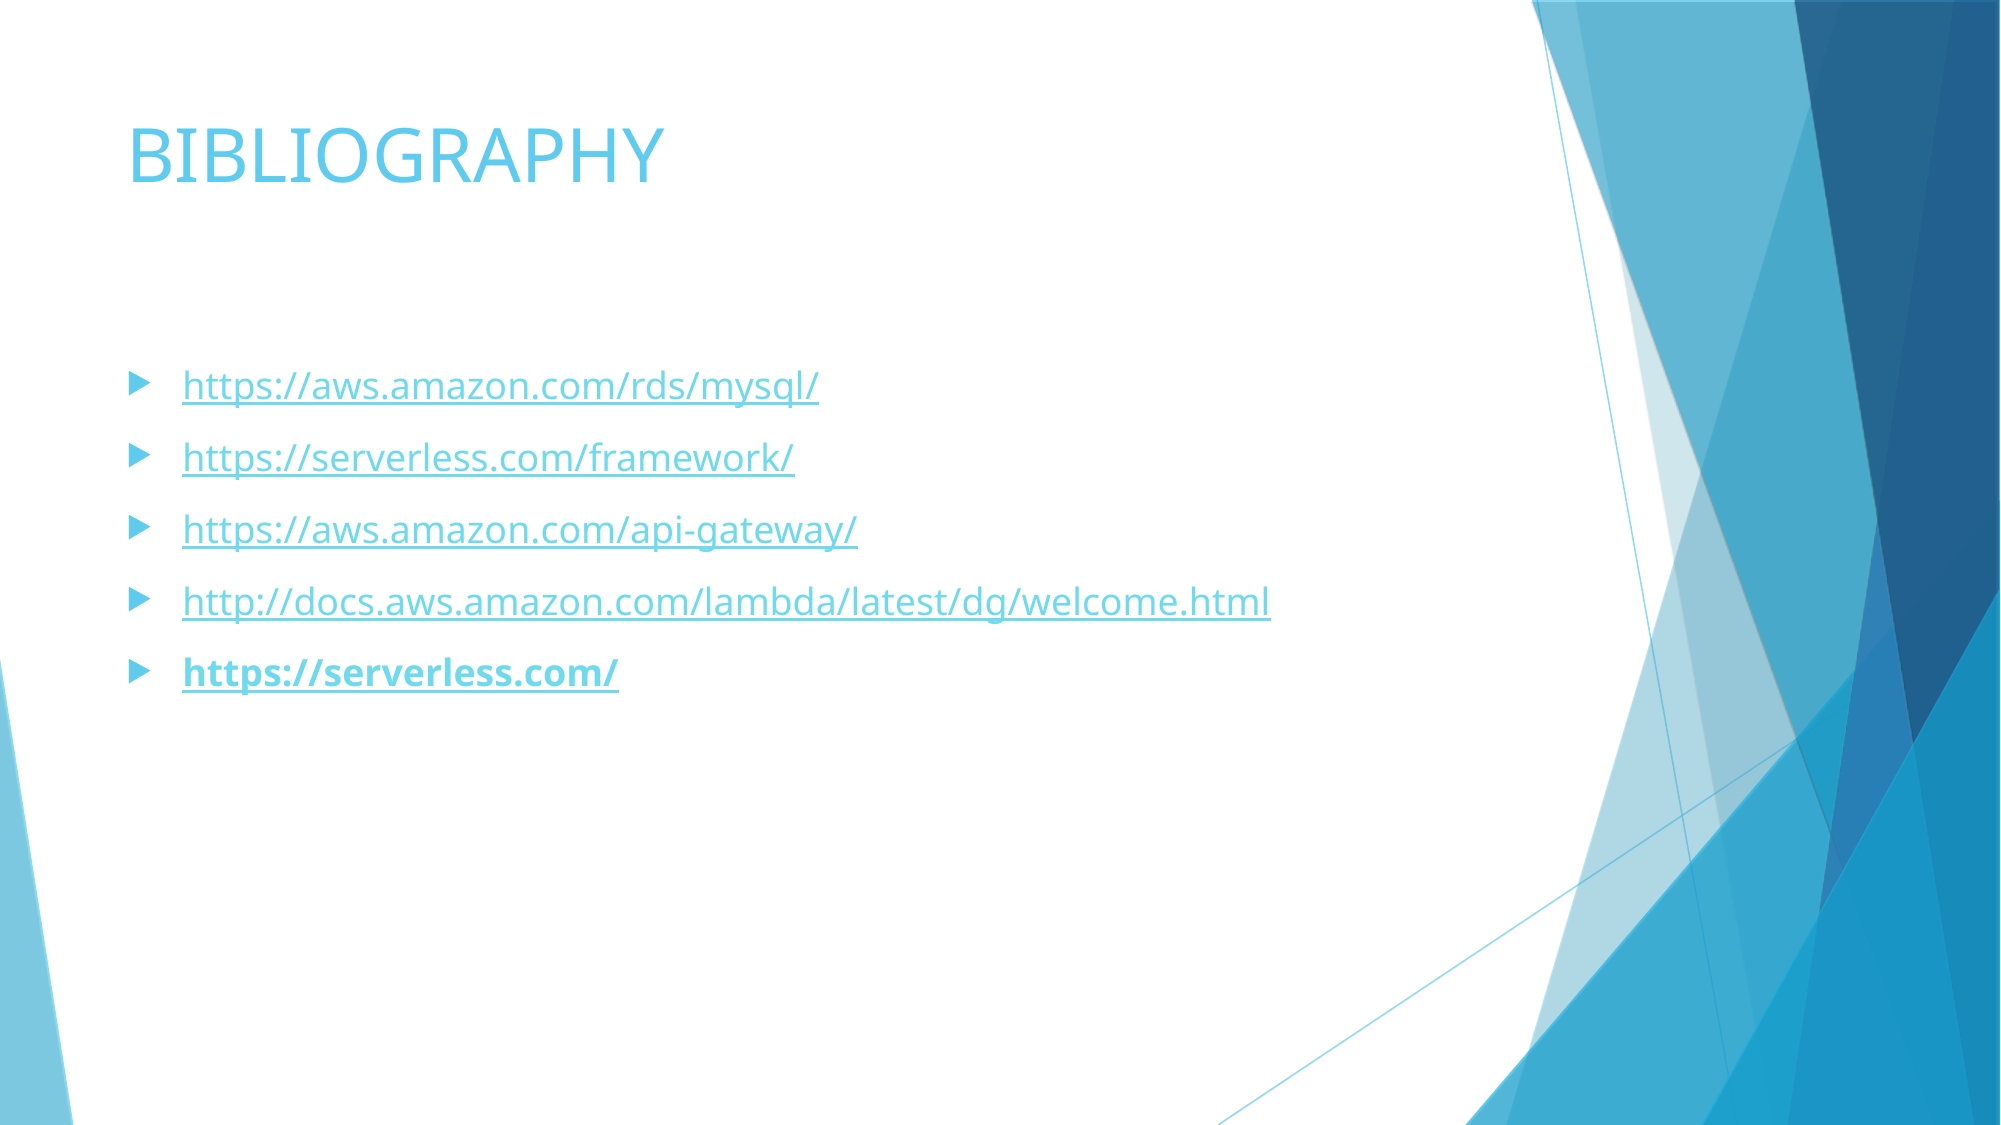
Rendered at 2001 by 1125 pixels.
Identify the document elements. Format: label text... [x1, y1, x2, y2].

list https://aws.amazon.com/rds/mysql/ https://serverless.com/framework/ https://aws.amazon.com/api-gateway/ http://docs.aws.amazon.com/lambda/latest/dg/welcome.html https://serverless.com/ [111, 354, 1522, 992]
title BIBLIOGRAPHY [111, 99, 1522, 317]
